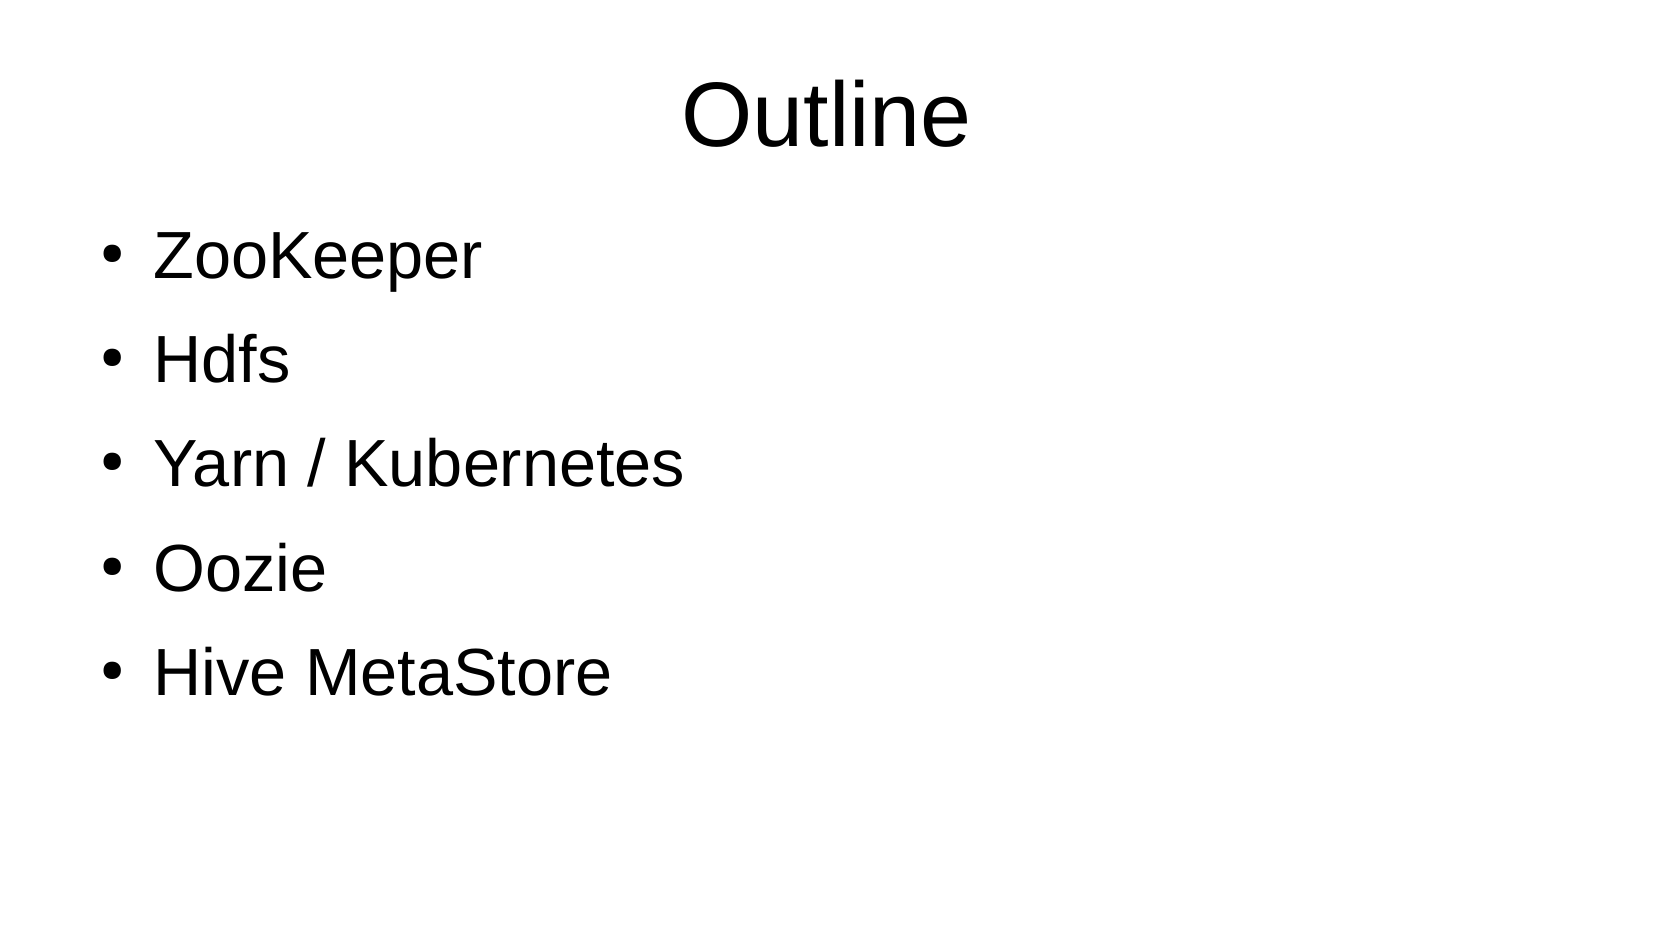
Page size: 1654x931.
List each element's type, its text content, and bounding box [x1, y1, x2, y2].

title Outline [82, 37, 1571, 193]
list ZooKeeper Hdfs Yarn / Kubernetes Oozie Hive MetaStore [82, 217, 1571, 758]
